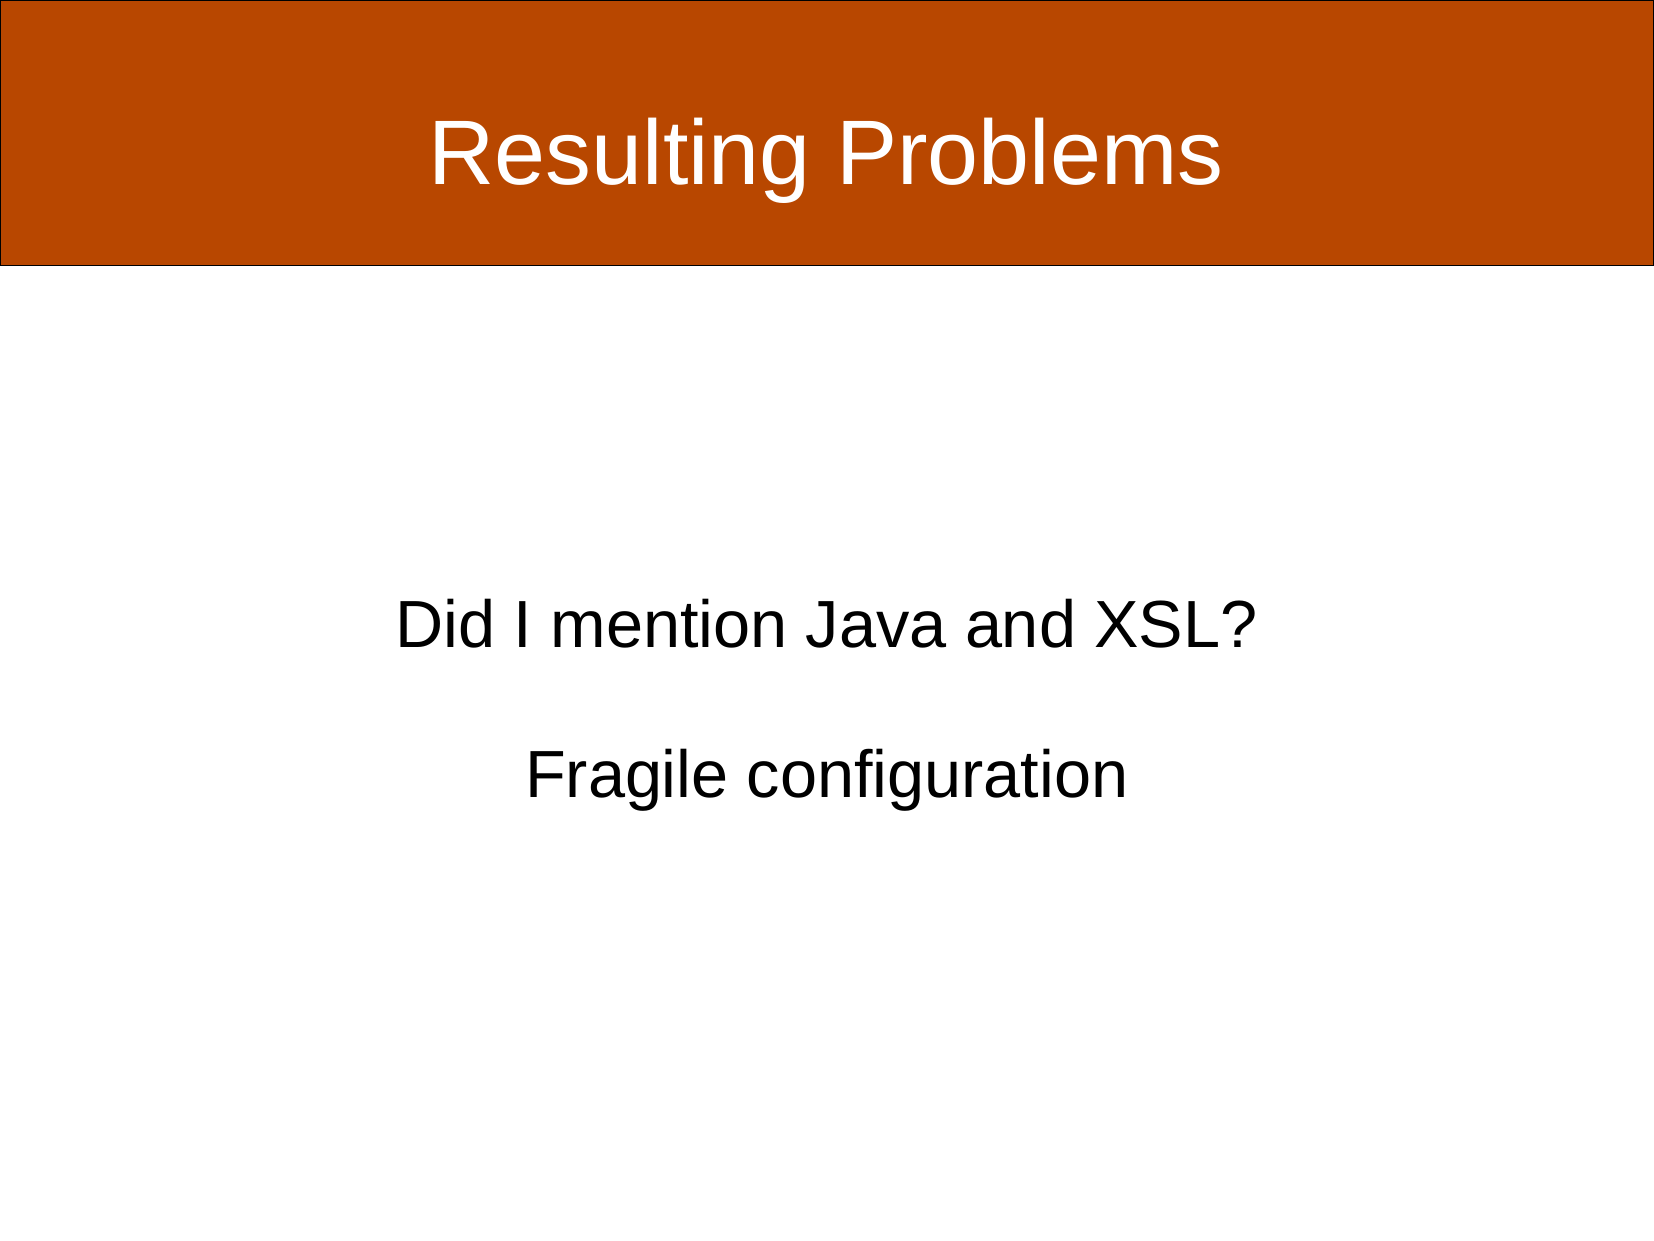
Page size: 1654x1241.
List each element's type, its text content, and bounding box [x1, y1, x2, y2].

title Resulting Problems [82, 56, 1571, 250]
subtitle Did I mention Java and XSL? Fragile configuration [82, 297, 1571, 1102]
